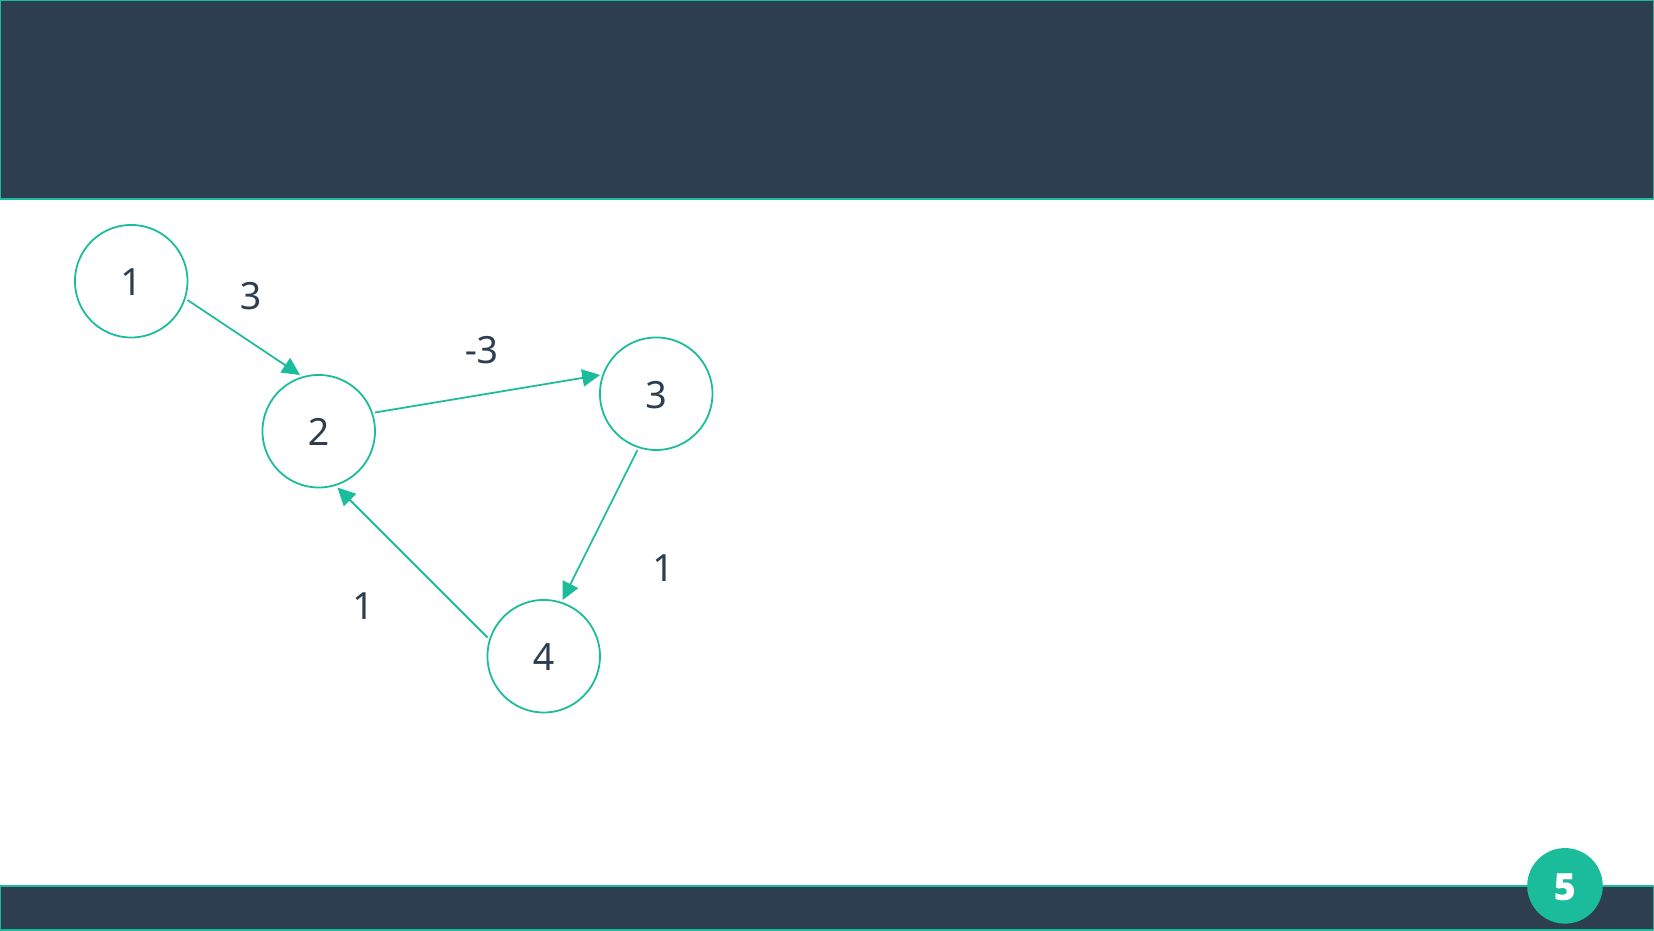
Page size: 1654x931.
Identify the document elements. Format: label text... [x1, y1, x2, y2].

text_box 2 [262, 374, 376, 488]
text_box 3 [599, 337, 713, 451]
text_box -3 [450, 316, 514, 382]
text_box 4 [487, 599, 601, 713]
text_box 1 [337, 571, 389, 638]
text_box 3 [225, 262, 277, 329]
text_box 1 [637, 534, 689, 601]
text_box 1 [74, 224, 188, 338]
